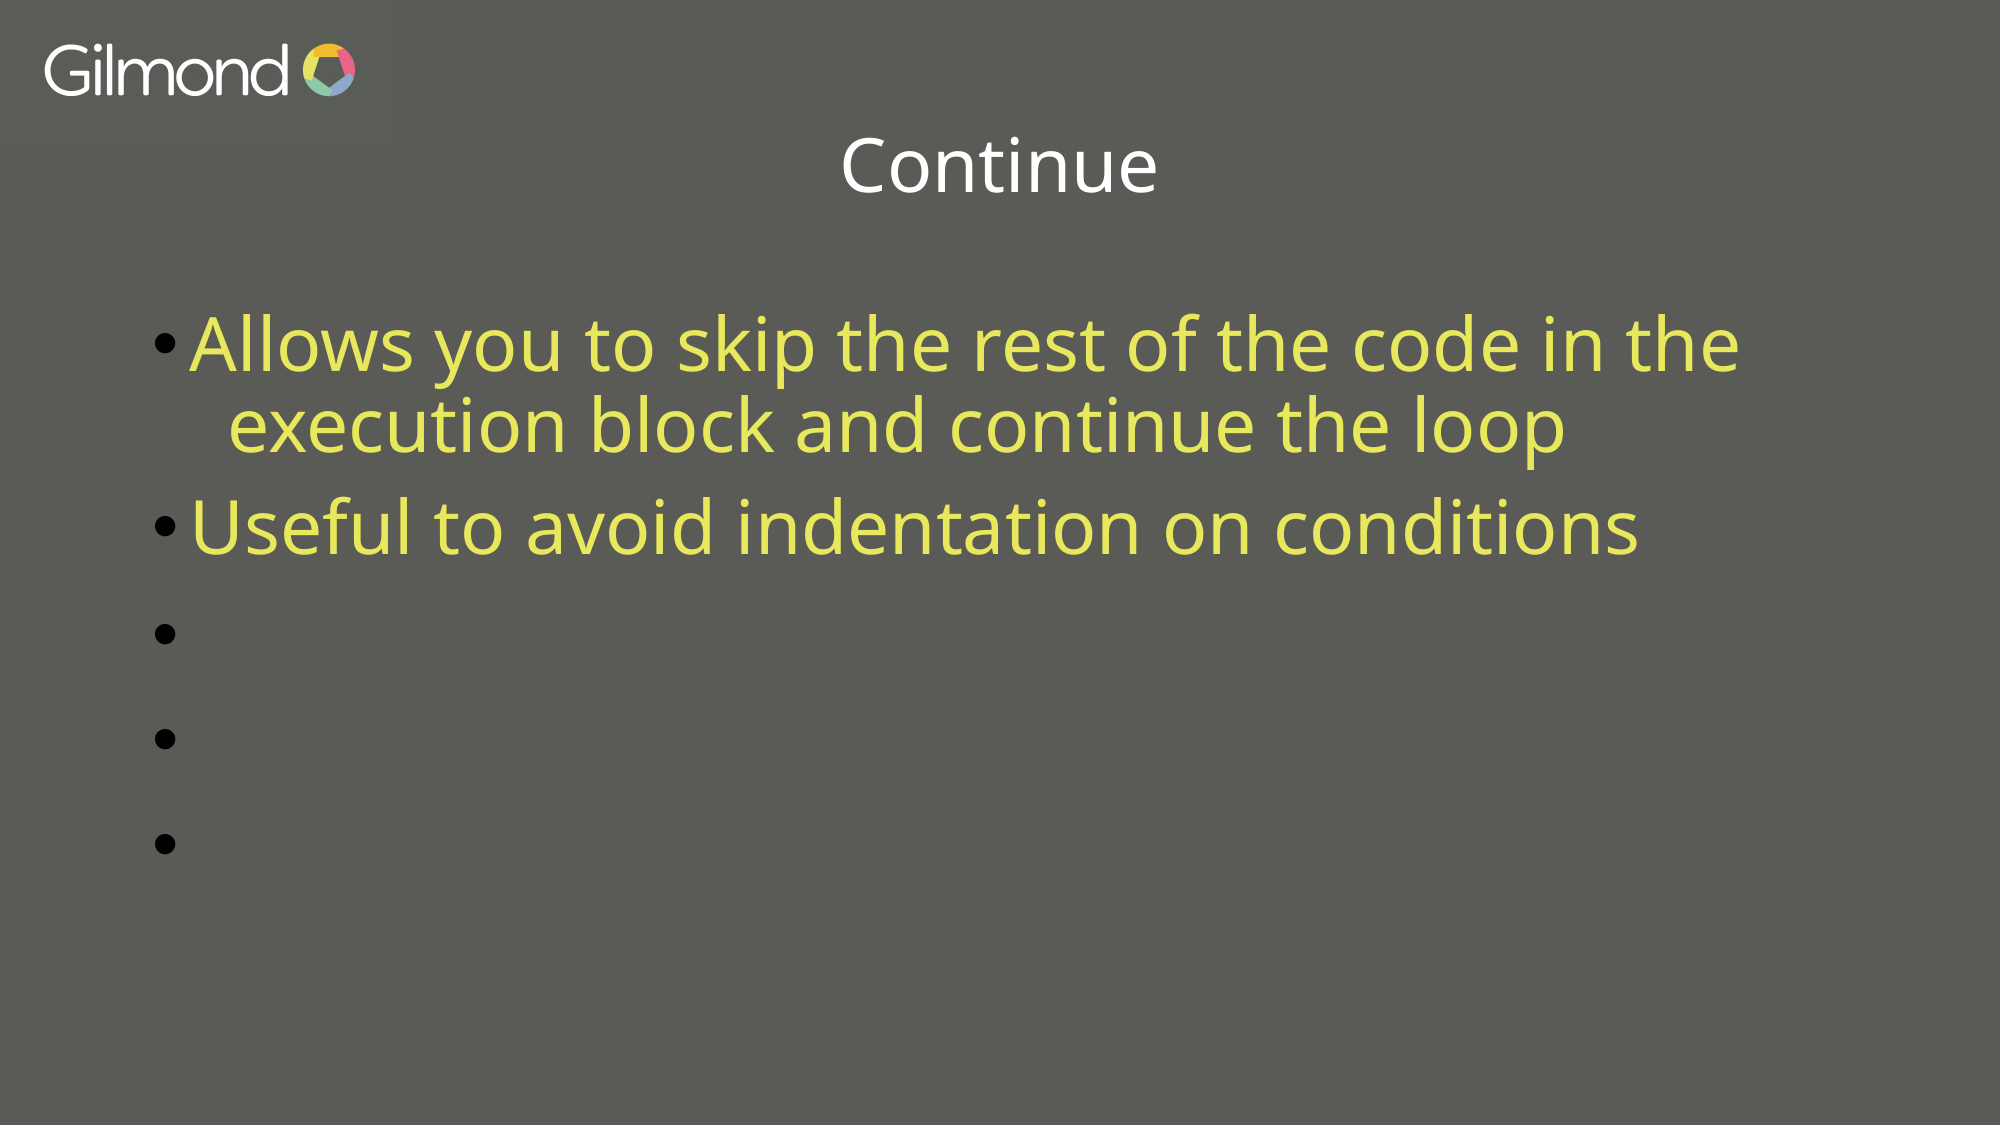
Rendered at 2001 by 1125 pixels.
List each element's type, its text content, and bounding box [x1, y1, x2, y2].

list Allows you to skip the rest of the code in the execution block and continue the loop Useful to avoid indentation on conditions [137, 299, 1863, 1014]
title Continue [137, 59, 1863, 278]
picture [0, 0, 399, 149]
